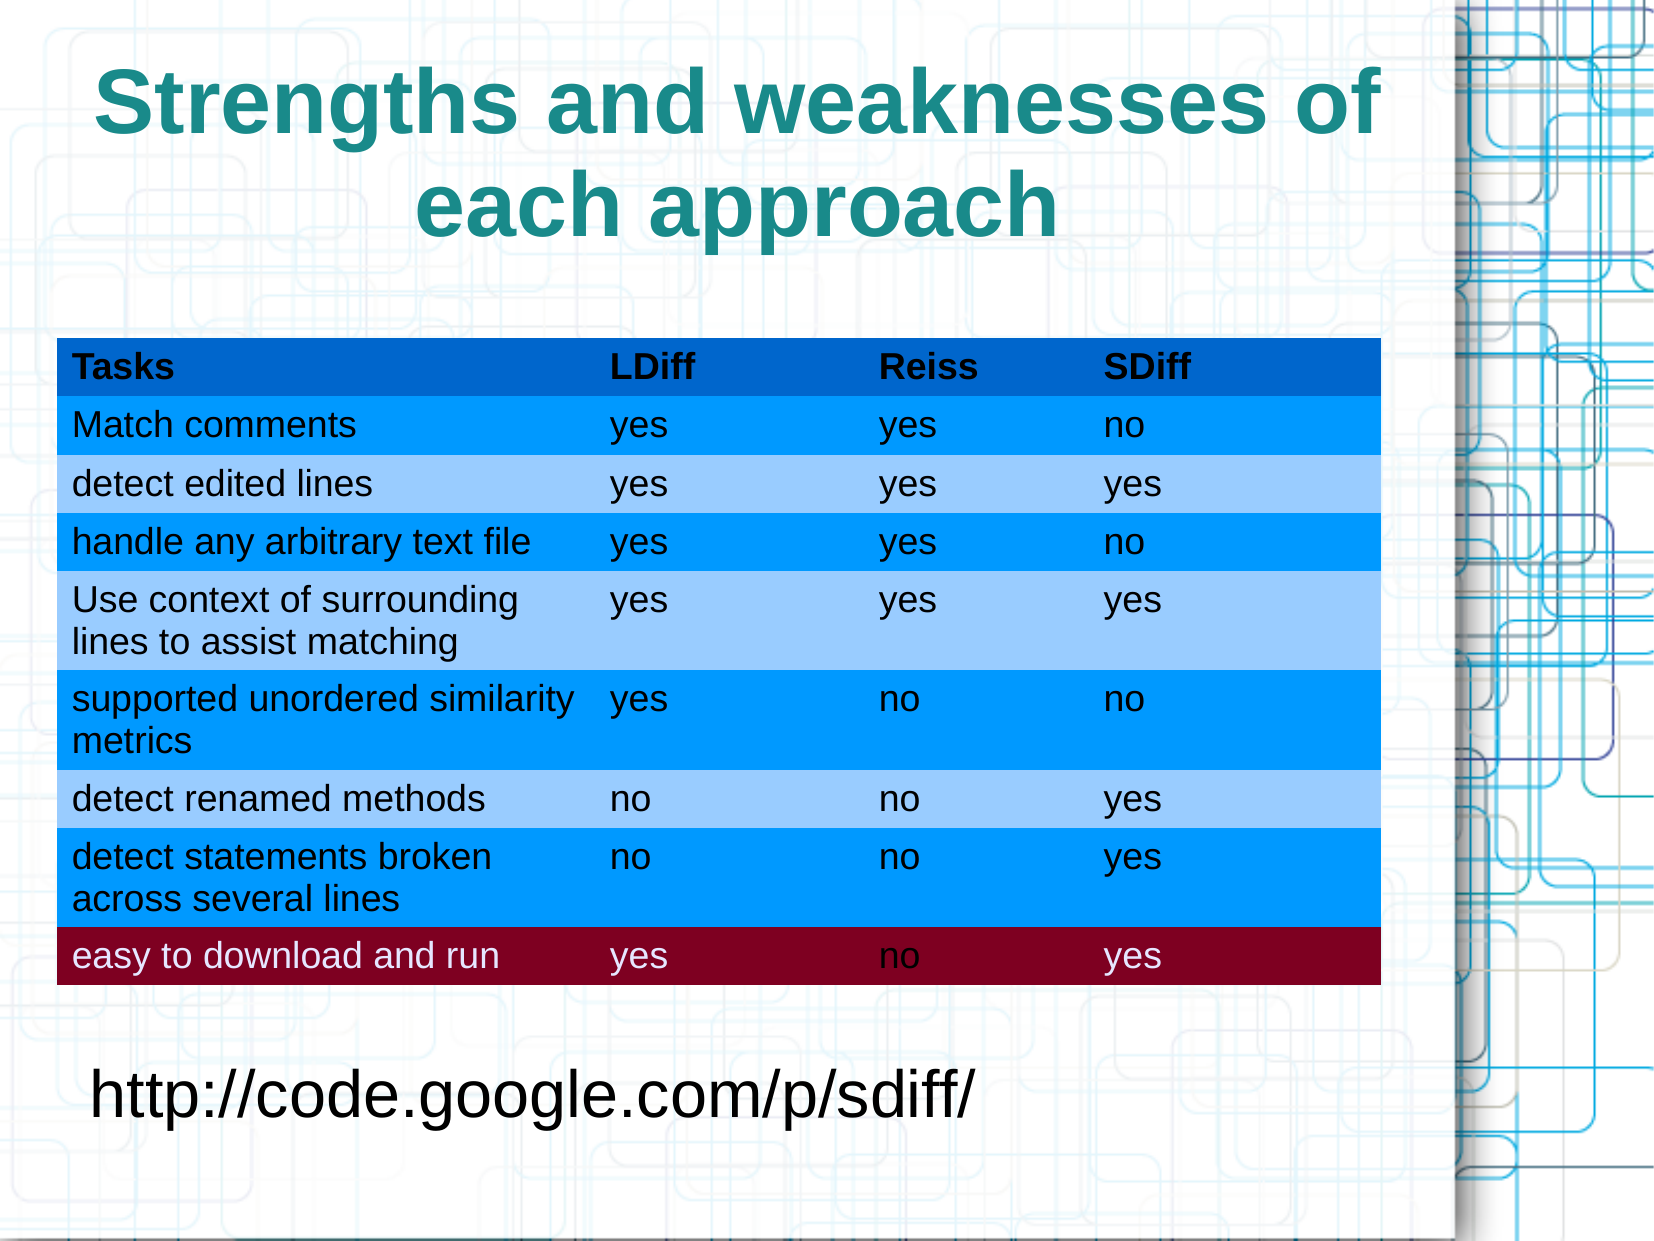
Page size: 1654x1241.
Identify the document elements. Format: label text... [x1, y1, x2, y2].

table_cell no [864, 670, 1089, 770]
table_cell yes [1089, 571, 1381, 670]
table_cell no [595, 770, 864, 828]
table_cell no [1089, 670, 1381, 770]
table_cell no [595, 828, 864, 927]
table_cell yes [1089, 770, 1381, 828]
table_cell yes [864, 455, 1089, 513]
table_cell yes [595, 396, 864, 455]
table_header Reiss [864, 338, 1089, 396]
table_cell supported unordered similarity metrics [57, 670, 595, 770]
table_cell yes [864, 396, 1089, 455]
table_cell no [1089, 513, 1381, 571]
table_cell no [864, 927, 1089, 985]
table_cell yes [1089, 828, 1381, 927]
table_header Tasks [57, 338, 595, 396]
table_cell no [864, 770, 1089, 828]
table_cell yes [864, 513, 1089, 571]
table_cell Use context of surrounding lines to assist matching [57, 571, 595, 670]
table_cell yes [595, 927, 864, 985]
table_cell yes [595, 455, 864, 513]
table_cell yes [864, 571, 1089, 670]
title Strengths and weaknesses of each approach [59, 49, 1418, 257]
table_cell detect renamed methods [57, 770, 595, 828]
table_cell yes [595, 513, 864, 571]
table_cell no [864, 828, 1089, 927]
table_cell handle any arbitrary text file [57, 513, 595, 571]
text_box http://code.google.com/p/sdiff/ [75, 1050, 1351, 1140]
picture [0, 0, 1654, 1241]
table_cell no [1089, 396, 1381, 455]
table_cell easy to download and run [57, 927, 595, 985]
table_cell detect edited lines [57, 455, 595, 513]
table_cell yes [1089, 455, 1381, 513]
table_cell yes [1089, 927, 1381, 985]
table_header SDiff [1089, 338, 1381, 396]
table_cell yes [595, 670, 864, 770]
table_cell yes [595, 571, 864, 670]
table_header LDiff [595, 338, 864, 396]
table_cell detect statements broken across several lines [57, 828, 595, 927]
table_cell Match comments [57, 396, 595, 455]
